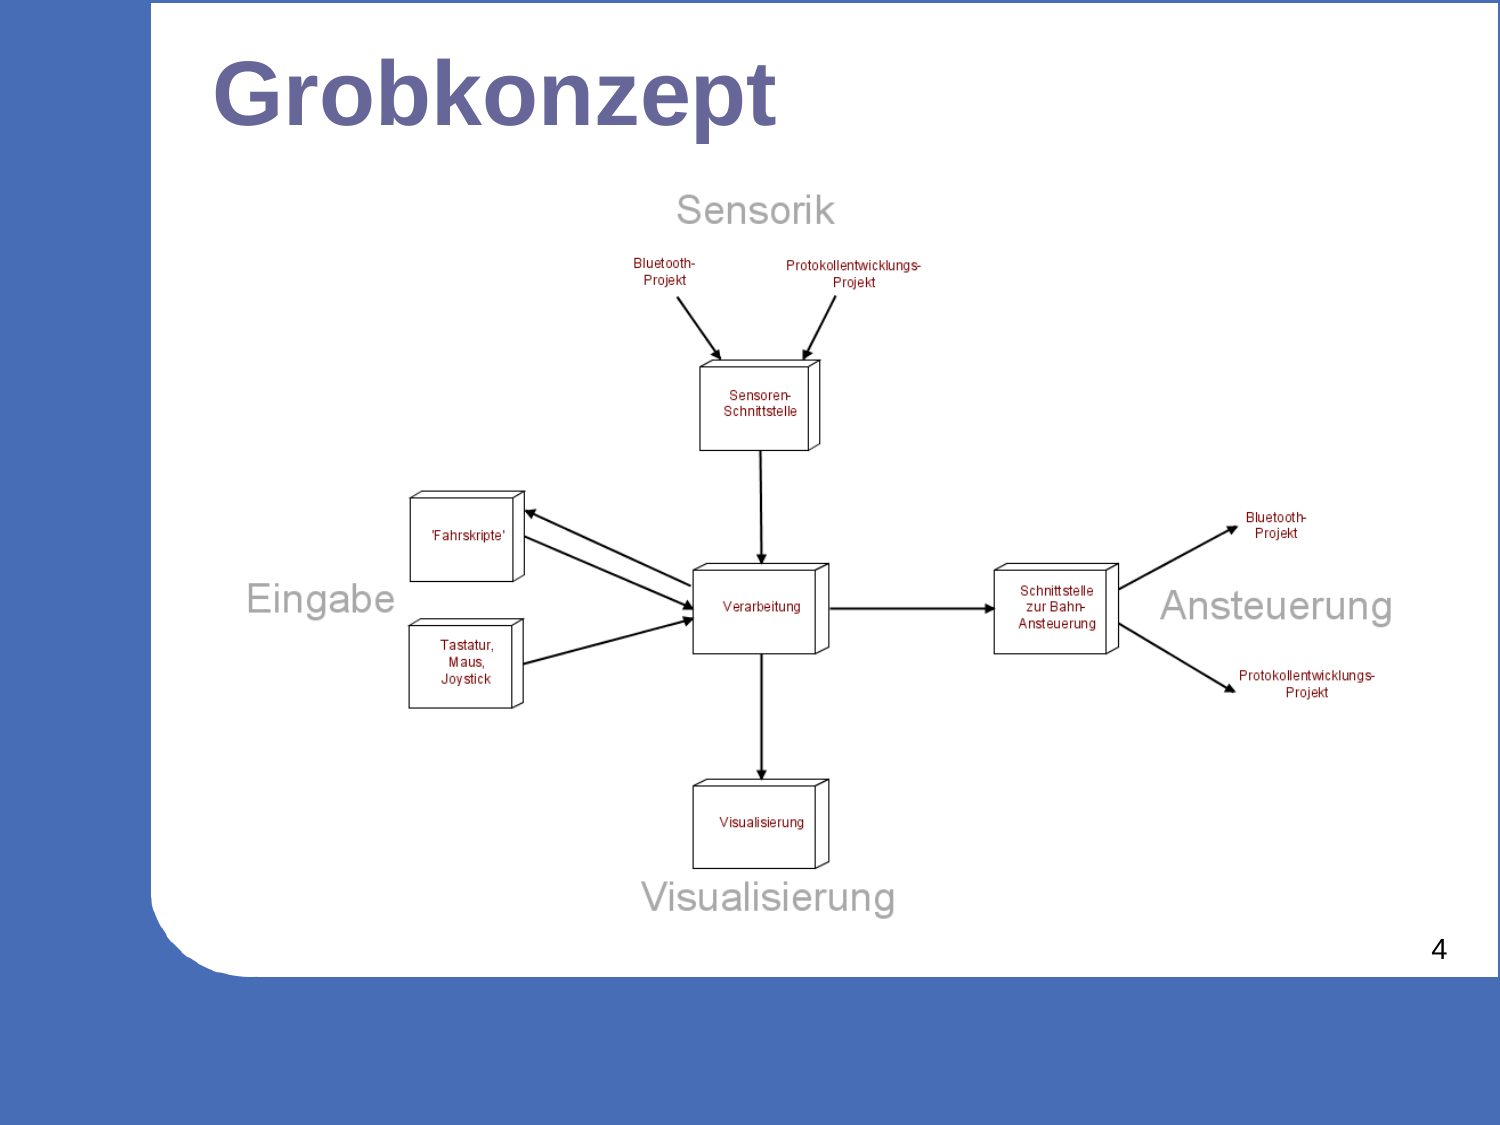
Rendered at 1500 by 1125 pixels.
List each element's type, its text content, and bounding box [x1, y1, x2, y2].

title Grobkonzept [212, 32, 1447, 156]
picture [0, 0, 1500, 1125]
